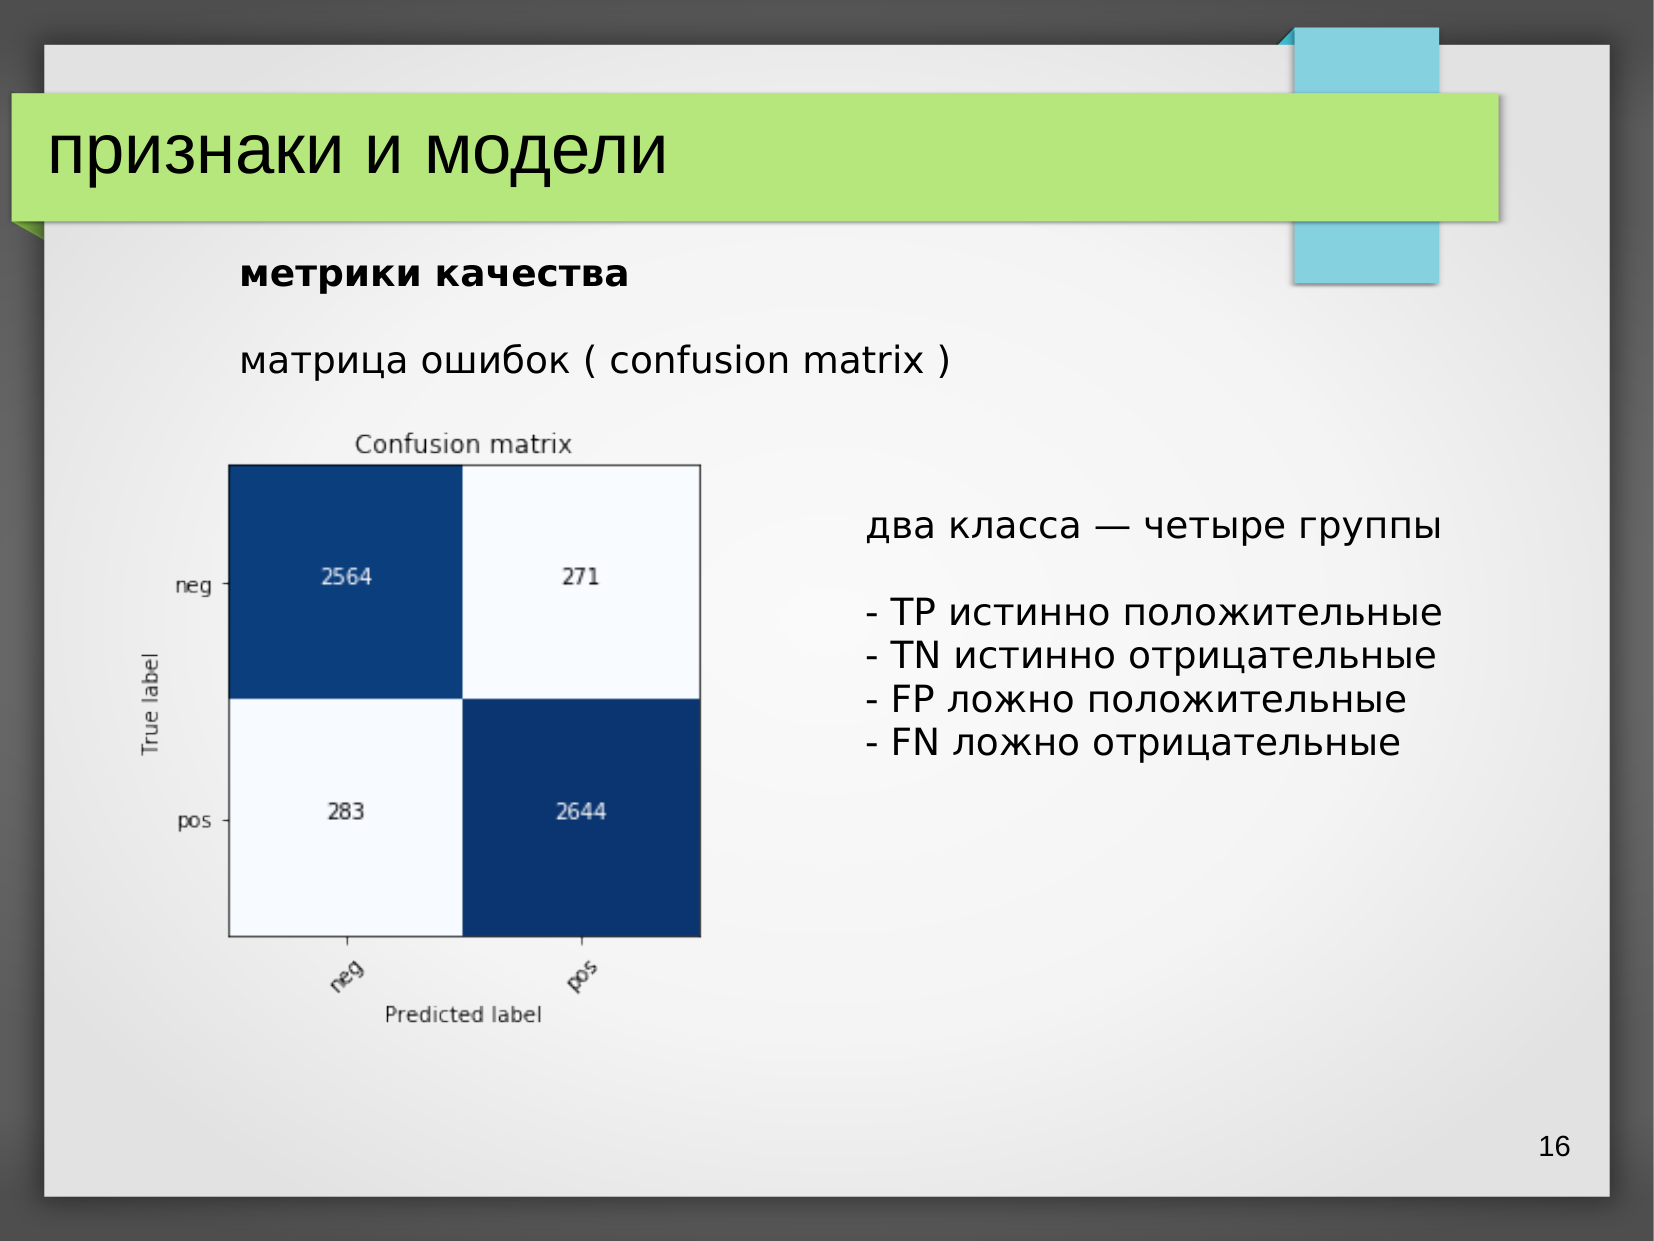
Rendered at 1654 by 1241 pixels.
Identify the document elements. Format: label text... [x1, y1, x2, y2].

text_box метрики качества матрица ошибок ( confusion matrix ) [224, 244, 969, 390]
text_box два класса — четыре группы - TP истинно положительные - TN истинно отрицательные - FP ложно положительные - FN ложно отрицательные [850, 496, 1477, 804]
picture [0, 0, 1654, 1241]
title признаки и модели [47, 113, 1465, 185]
